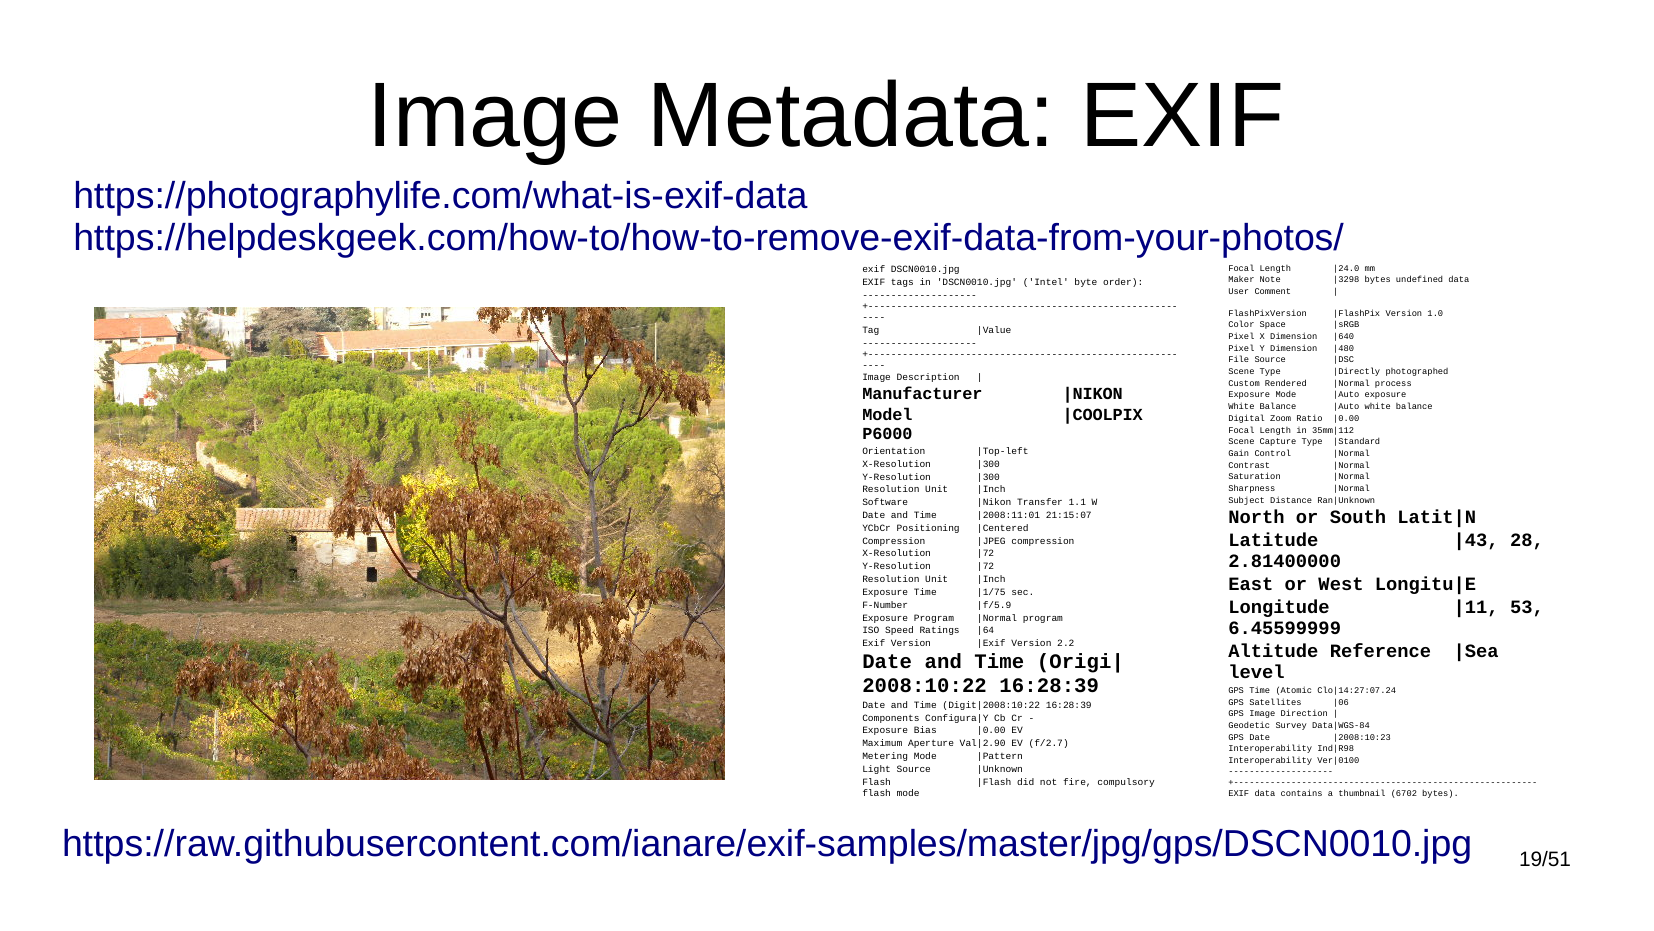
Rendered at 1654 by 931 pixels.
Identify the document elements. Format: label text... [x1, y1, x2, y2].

list exif DSCN0010.jpg EXIF tags in 'DSCN0010.jpg' ('Intel' byte order): --------------------+---------------------------------------------------------- Tag |Value --------------------+---------------------------------------------------------- Image Description | Manufacturer |NIKON Model |COOLPIX P6000 Orientation |Top-left X-Resolution |300 Y-Resolution |300 Resolution Unit |Inch Software |Nikon Transfer 1.1 W Date and Time |2008:11:01 21:15:07 YCbCr Positioning |Centered Compression |JPEG compression X-Resolution |72 Y-Resolution |72 Resolution Unit |Inch Exposure Time |1/75 sec. F-Number |f/5.9 Exposure Program |Normal program ISO Speed Ratings |64 Exif Version |Exif Version 2.2 Date and Time (Origi|2008:10:22 16:28:39 Date and Time (Digit|2008:10:22 16:28:39 Components Configura|Y Cb Cr - Exposure Bias |0.00 EV Maximum Aperture Val|2.90 EV (f/2.7) Metering Mode |Pattern Light Source |Unknown Flash |Flash did not fire, compulsory flash mode [862, 266, 1182, 805]
list Focal Length |24.0 mm Maker Note |3298 bytes undefined data User Comment | FlashPixVersion |FlashPix Version 1.0 Color Space |sRGB Pixel X Dimension |640 Pixel Y Dimension |480 File Source |DSC Scene Type |Directly photographed Custom Rendered |Normal process Exposure Mode |Auto exposure White Balance |Auto white balance Digital Zoom Ratio |0.00 Focal Length in 35mm|112 Scene Capture Type |Standard Gain Control |Normal Contrast |Normal Saturation |Normal Sharpness |Normal Subject Distance Ran|Unknown North or South Latit|N Latitude |43, 28, 2.81400000 East or West Longitu|E Longitude |11, 53, 6.45599999 Altitude Reference |Sea level GPS Time (Atomic Clo|14:27:07.24 GPS Satellites |06 GPS Image Direction | Geodetic Survey Data|WGS-84 GPS Date |2008:10:23 Interoperability Ind|R98 Interoperability Ver|0100 --------------------+---------------------------------------------------------- EXIF data contains a thumbnail (6702 bytes). [1228, 263, 1548, 804]
text_box https://photographylife.com/what-is-exif-data https://helpdeskgeek.com/how-to/how-to-remove-exif-data-from-your-photos/ [58, 166, 1371, 266]
title Image Metadata: EXIF [82, 37, 1571, 193]
picture [94, 307, 725, 780]
text_box https://raw.githubusercontent.com/ianare/exif-samples/master/jpg/gps/DSCN0010.jpg [47, 814, 1511, 914]
